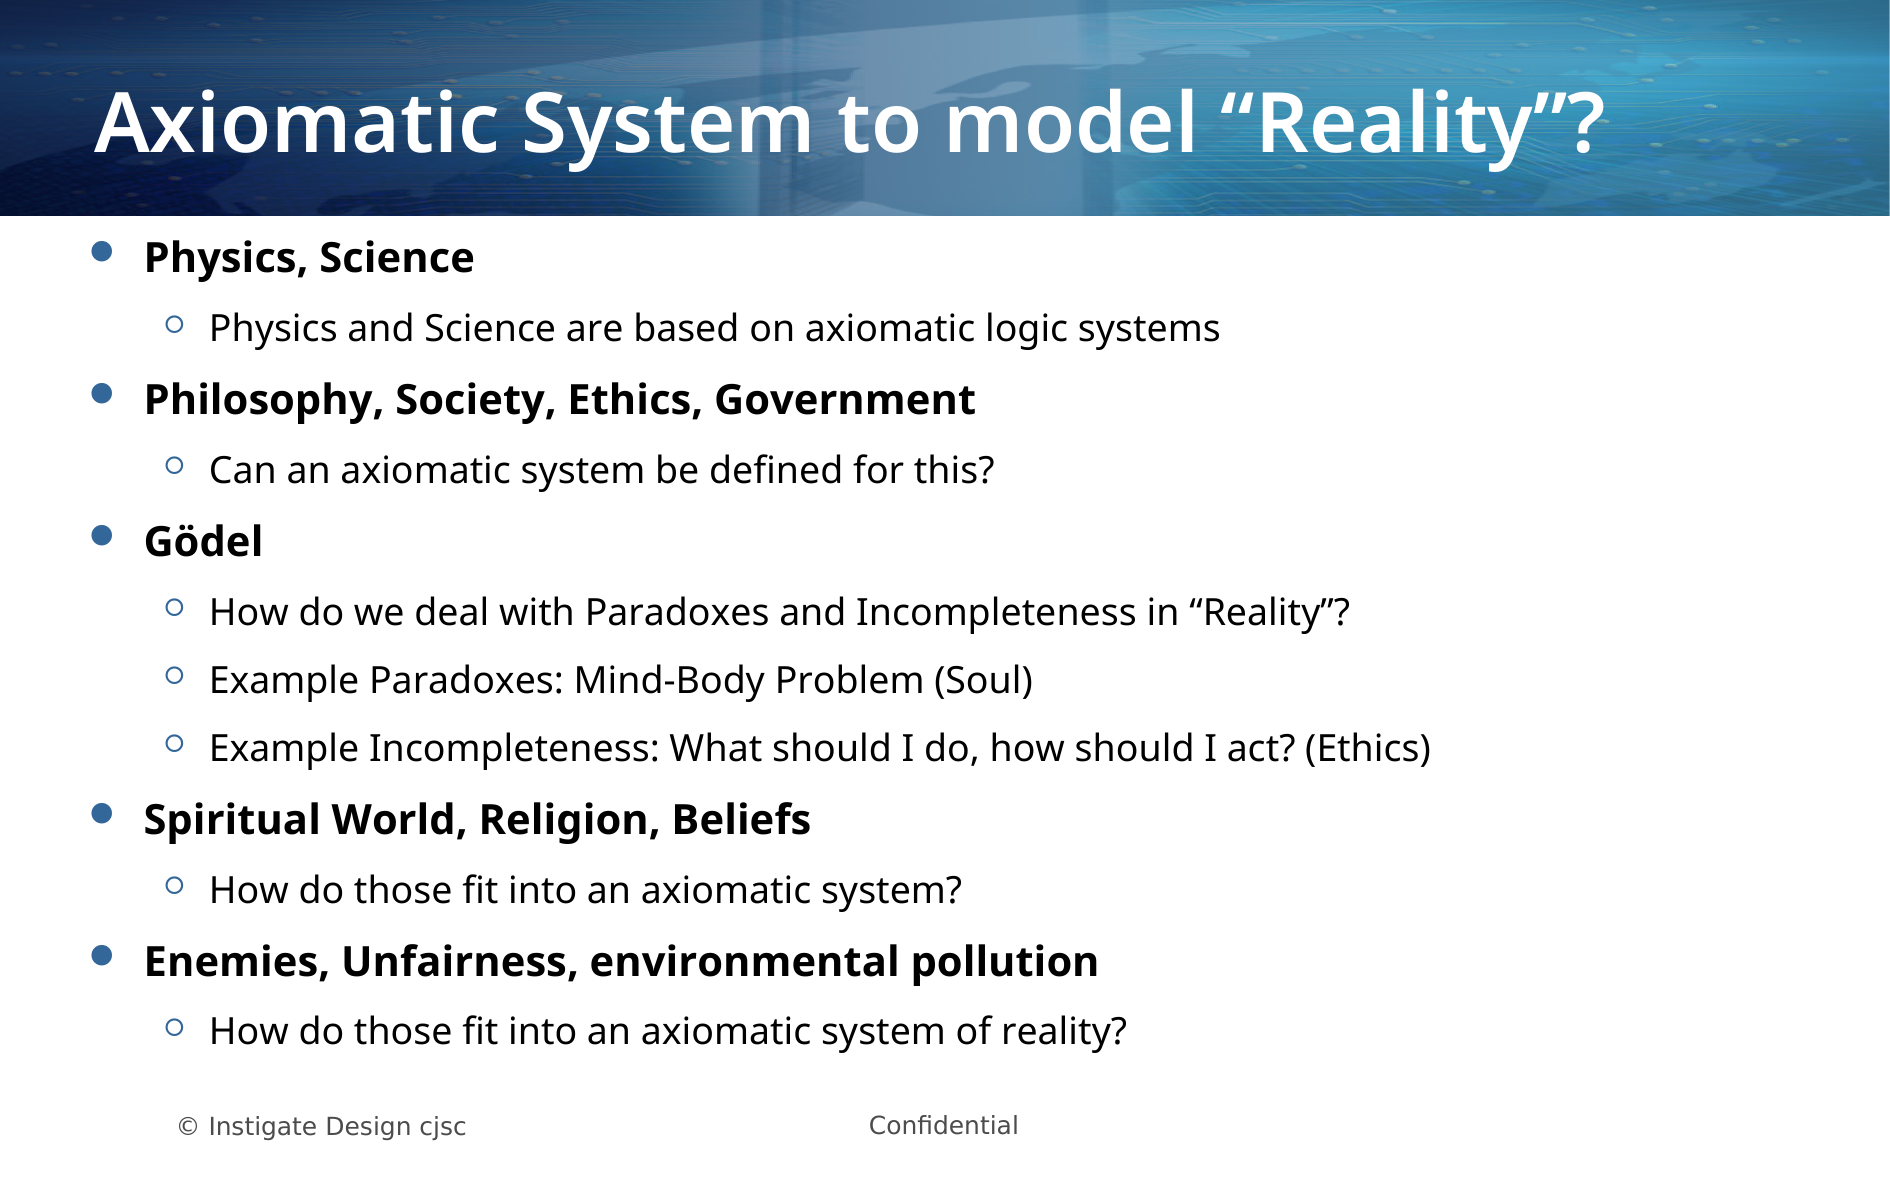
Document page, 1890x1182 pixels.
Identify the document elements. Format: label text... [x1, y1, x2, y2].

picture [0, 0, 1890, 216]
title Axiomatic System to model “Reality”? [94, 22, 1793, 218]
list Physics, Science Physics and Science are based on axiomatic logic systems Philosophy, Society, Ethics, Government Can an axiomatic system be defined for this? Gödel How do we deal with Paradoxes and Incompleteness in “Reality”? Example Paradoxes: Mind-Body Problem (Soul) Example Incompleteness: What should I do, how should I act? (Ethics) Spiritual World, Religion, Beliefs How do those fit into an axiomatic system? Enemies, Unfairness, environmental pollution How do those fit into an axiomatic system of reality? [88, 228, 1788, 1061]
